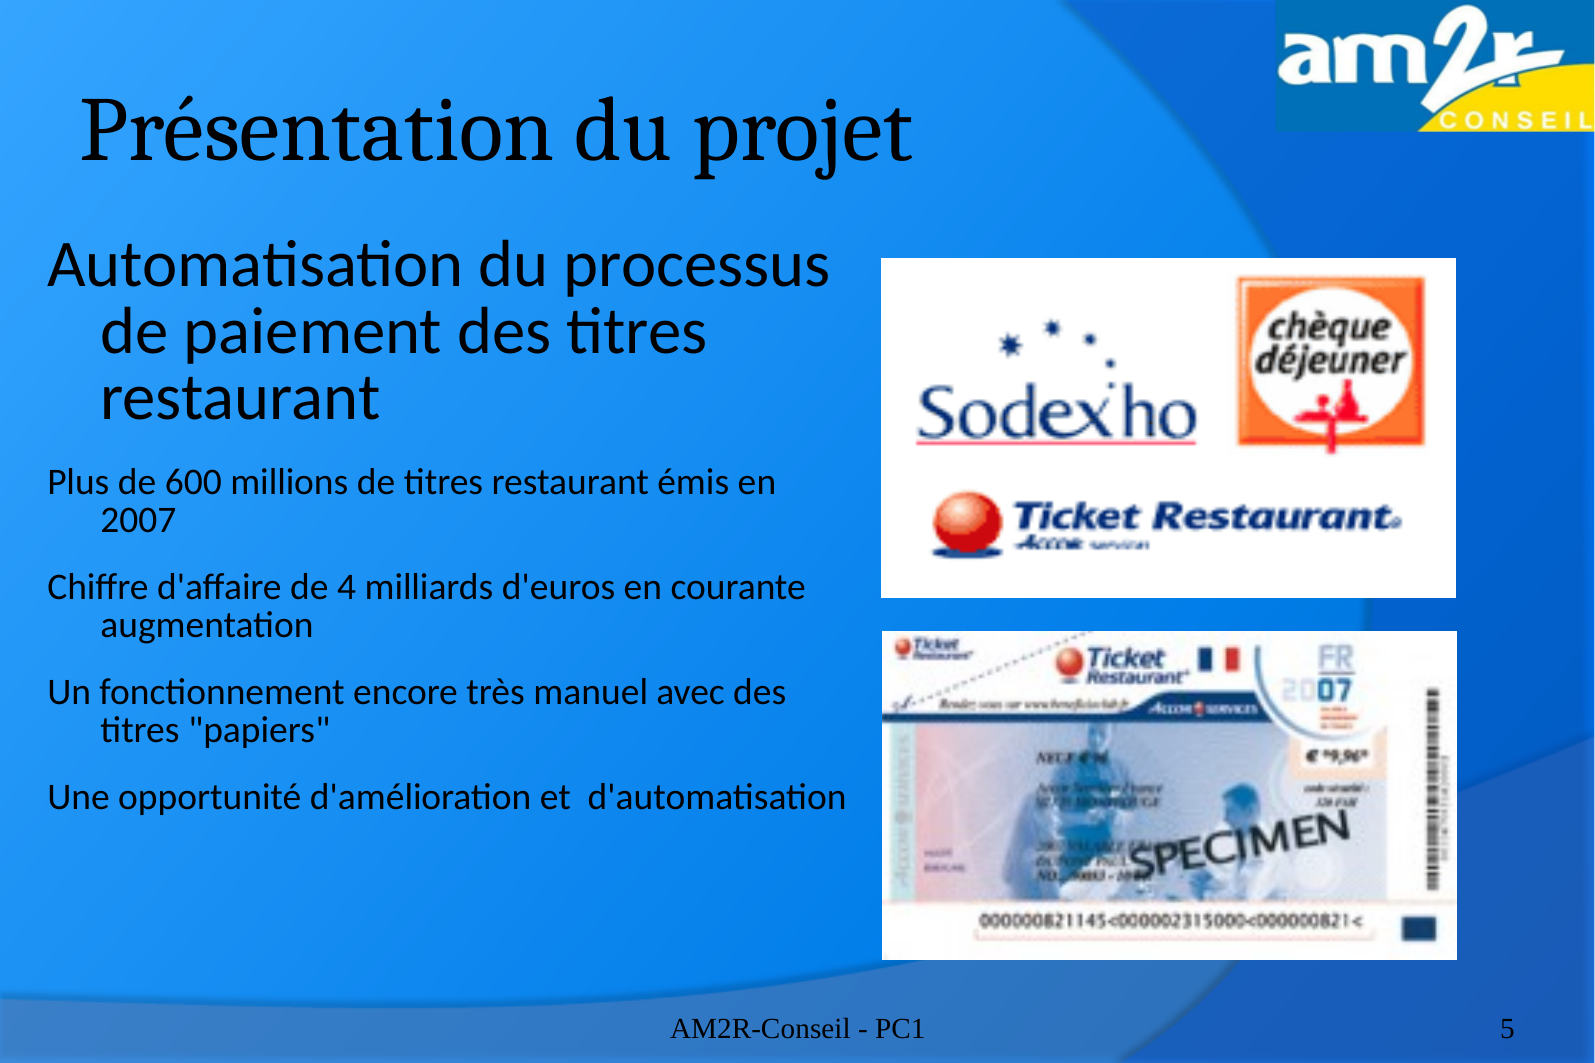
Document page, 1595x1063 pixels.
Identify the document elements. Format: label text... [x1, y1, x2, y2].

picture [0, 0, 1595, 1063]
list Automatisation du processus de paiement des titres restaurant Plus de 600 millions de titres restaurant émis en 2007 Chiffre d'affaire de 4 milliards d'euros en courante augmentation Un fonctionnement encore très manuel avec des titres "papiers" Une opportunité d'amélioration et d'automatisation [29, 236, 859, 966]
title Présentation du projet [79, 42, 1253, 220]
